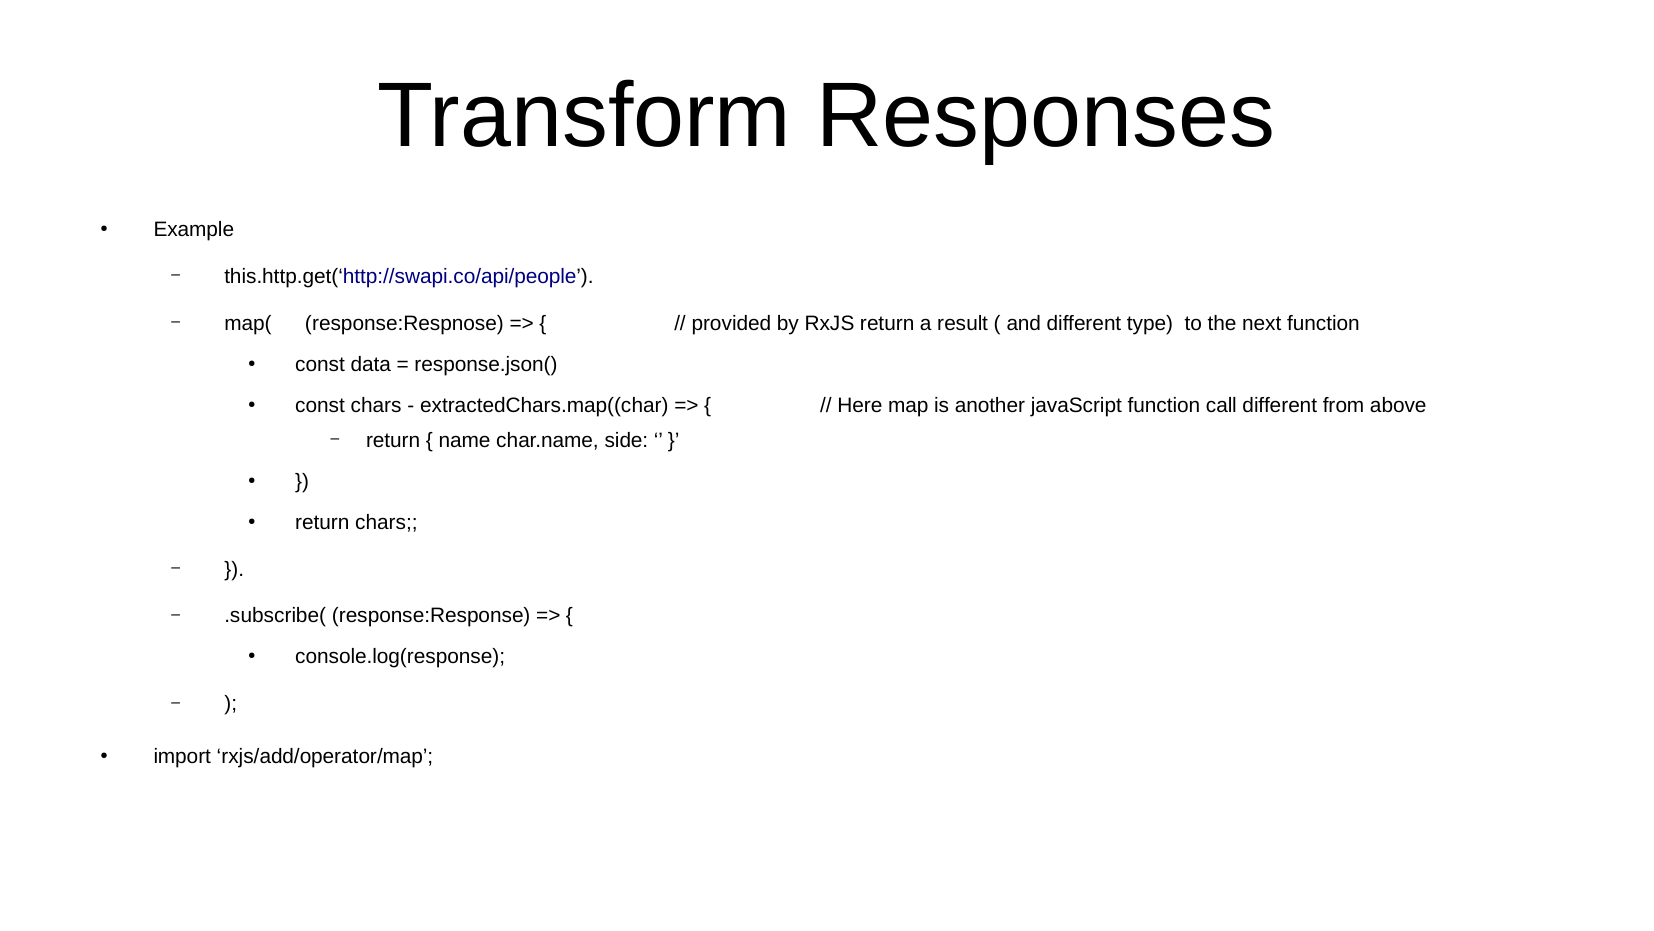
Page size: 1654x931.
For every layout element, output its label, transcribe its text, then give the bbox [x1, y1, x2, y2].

title Transform Responses [82, 37, 1571, 193]
list Example this.http.get(‘http://swapi.co/api/people’). map( (response:Respnose) => { // provided by RxJS return a result ( and different type) to the next function const data = response.json() const chars - extractedChars.map((char) => { // Here map is another javaScript function call different from above return { name char.name, side: ‘’ }’ }) return chars;; }). .subscribe( (response:Response) => { console.log(response); ); import ‘rxjs/add/operator/map’; [82, 217, 1636, 916]
